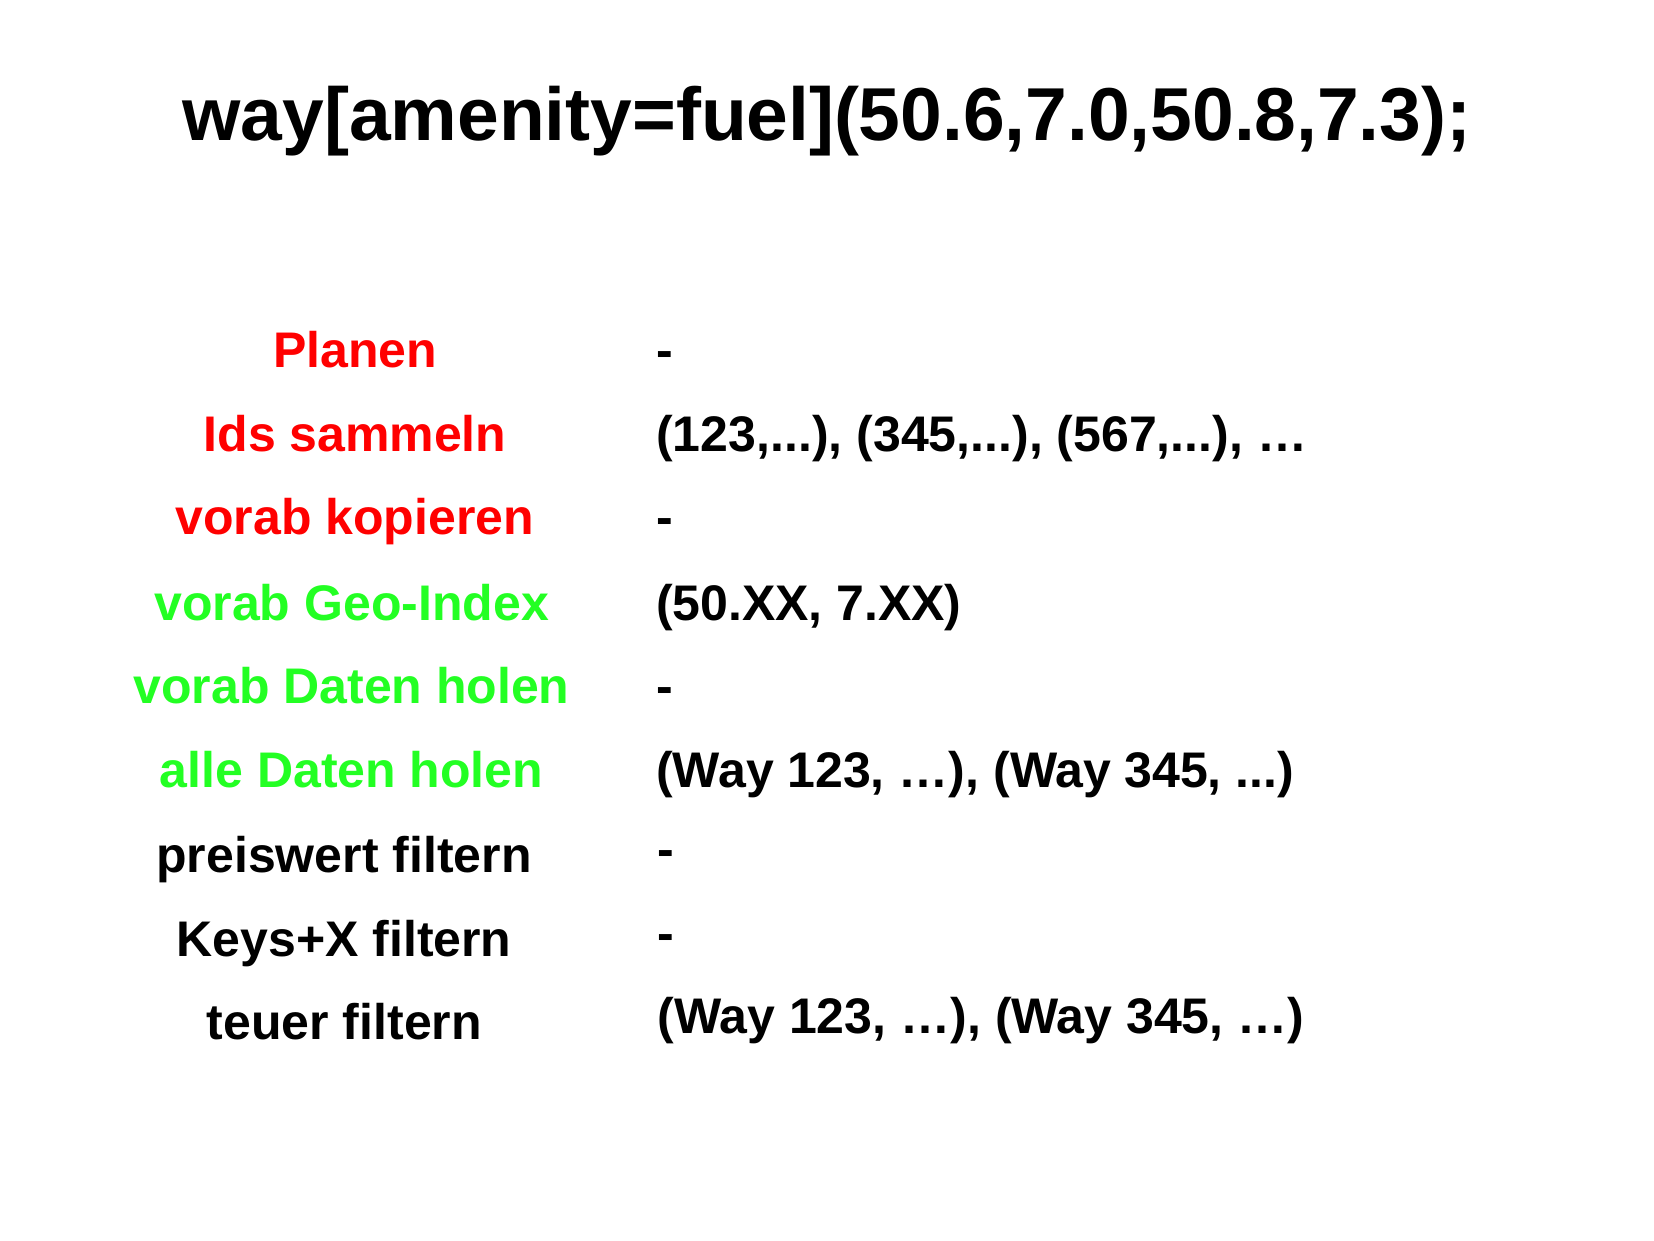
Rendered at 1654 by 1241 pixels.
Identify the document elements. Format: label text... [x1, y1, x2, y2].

text_box Planen Ids sammeln vorab kopieren [161, 287, 550, 525]
text_box vorab Geo-Index vorab Daten holen alle Daten holen [119, 539, 585, 778]
text_box way[amenity=fuel](50.6,7.0,50.8,7.3); [167, 65, 1486, 165]
text_box preiswert filtern Keys+X filtern teuer filtern [141, 791, 548, 1030]
text_box (50.XX, 7.XX) - (Way 123, …), (Way 345, ...) [641, 539, 1310, 778]
text_box - - (Way 123, …), (Way 345, …) [643, 785, 1319, 1024]
text_box - (123,...), (345,...), (567,...), … - [641, 286, 1324, 525]
